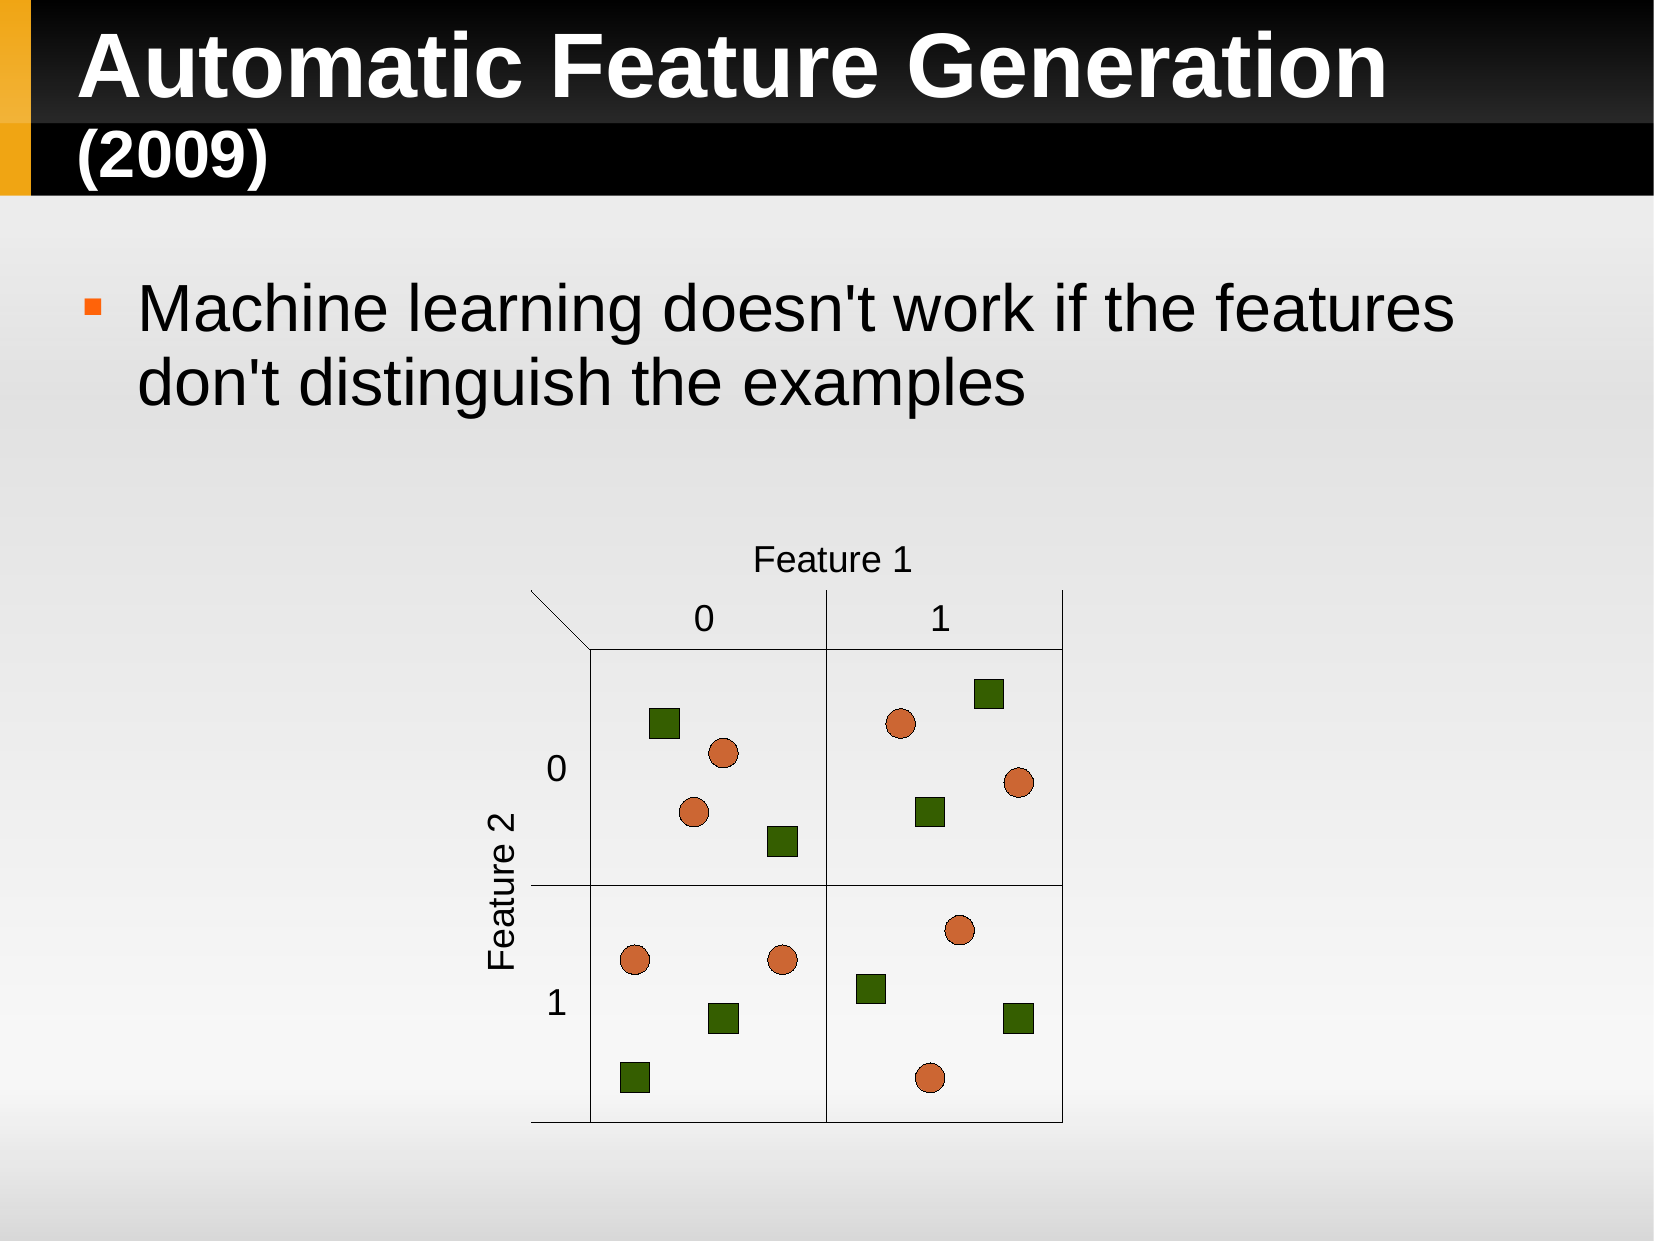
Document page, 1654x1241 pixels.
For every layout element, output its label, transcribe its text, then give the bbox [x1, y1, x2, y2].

text_box 0 [531, 740, 582, 802]
text_box Feature 2 [472, 798, 534, 988]
text_box [649, 708, 680, 739]
text_box [767, 944, 798, 975]
text_box [915, 797, 945, 827]
text_box [915, 1062, 945, 1093]
picture [0, 0, 1654, 1241]
text_box Feature 1 [738, 531, 945, 593]
text_box 0 [679, 590, 730, 652]
title Automatic Feature Generation (2009) [76, 0, 1565, 208]
text_box [679, 797, 709, 827]
text_box 1 [915, 590, 966, 652]
text_box [974, 679, 1004, 709]
text_box 1 [531, 974, 582, 1036]
text_box [620, 1062, 650, 1093]
text_box [856, 974, 886, 1004]
text_box [767, 826, 798, 857]
text_box [944, 915, 975, 945]
text_box [620, 944, 650, 975]
text_box [708, 1003, 739, 1034]
text_box [708, 738, 739, 768]
text_box [885, 708, 916, 739]
text_box [1003, 1003, 1034, 1034]
text_box [1003, 767, 1034, 798]
list Machine learning doesn't work if the features don't distinguish the examples [66, 270, 1556, 512]
